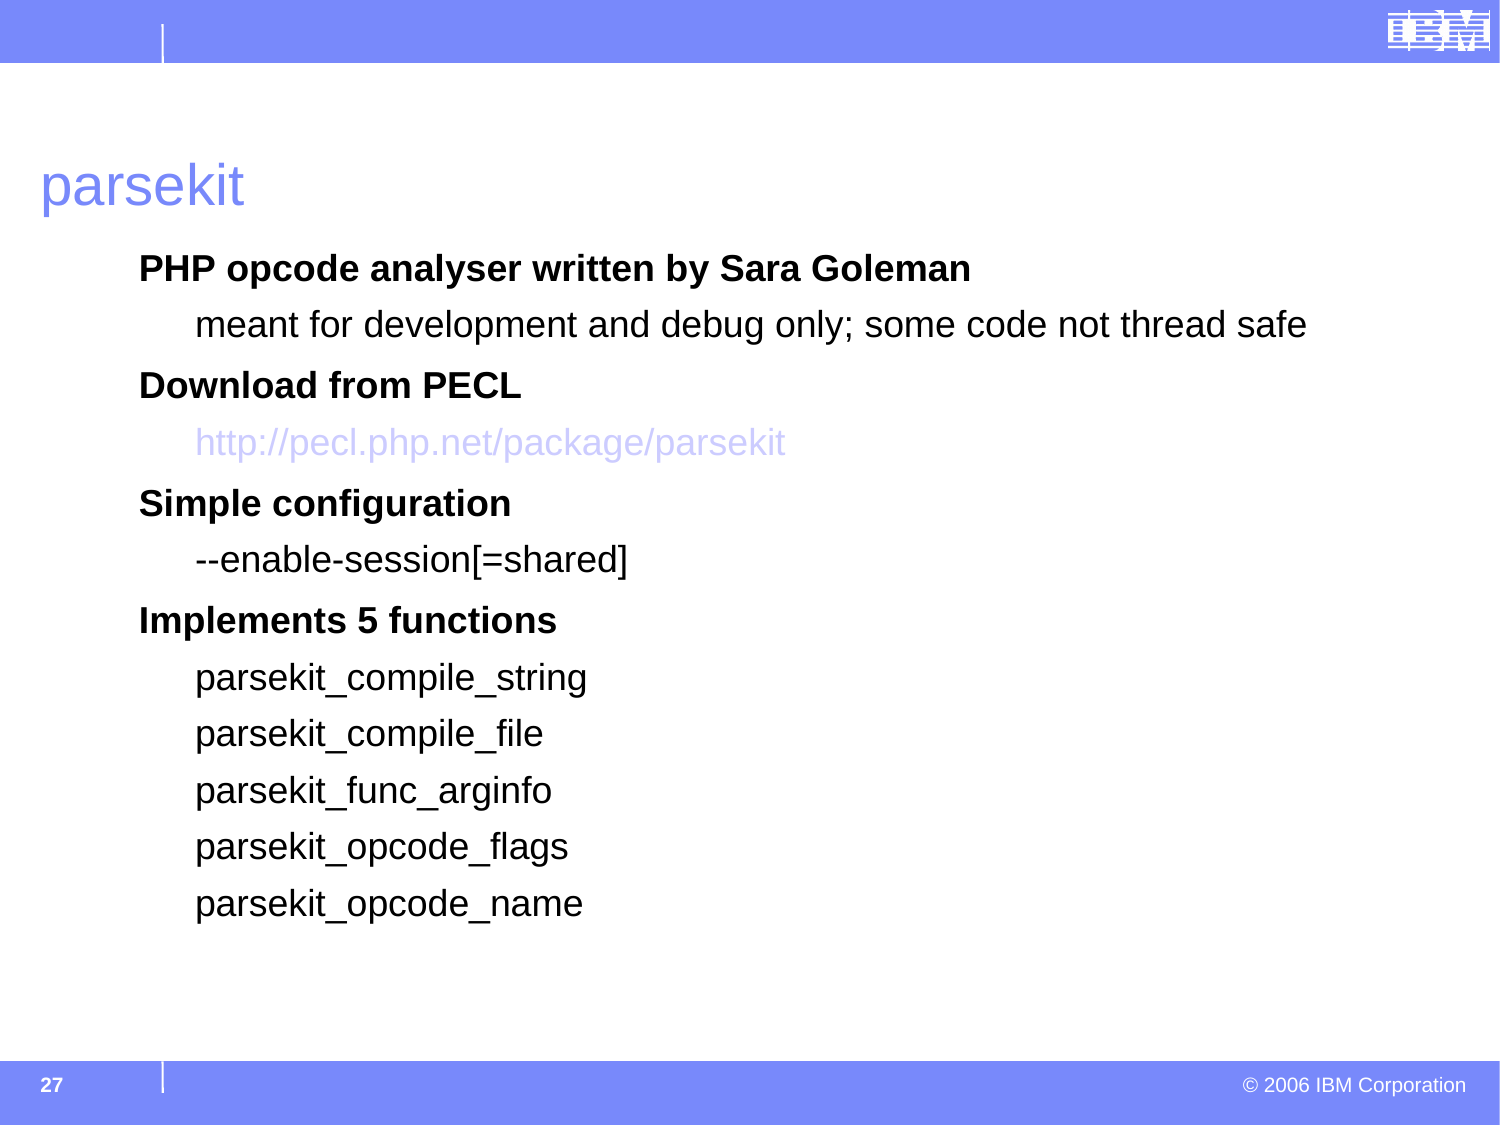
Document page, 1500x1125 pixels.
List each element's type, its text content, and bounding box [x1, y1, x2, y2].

title parsekit [25, 123, 1378, 225]
list PHP opcode analyser written by Sara Goleman meant for development and debug only; some code not thread safe Download from PECL http://pecl.php.net/package/parsekit Simple configuration --enable-session[=shared] Implements 5 functions parsekit_compile_string parsekit_compile_file parsekit_func_arginfo parsekit_opcode_flags parsekit_opcode_name [123, 243, 1400, 1090]
